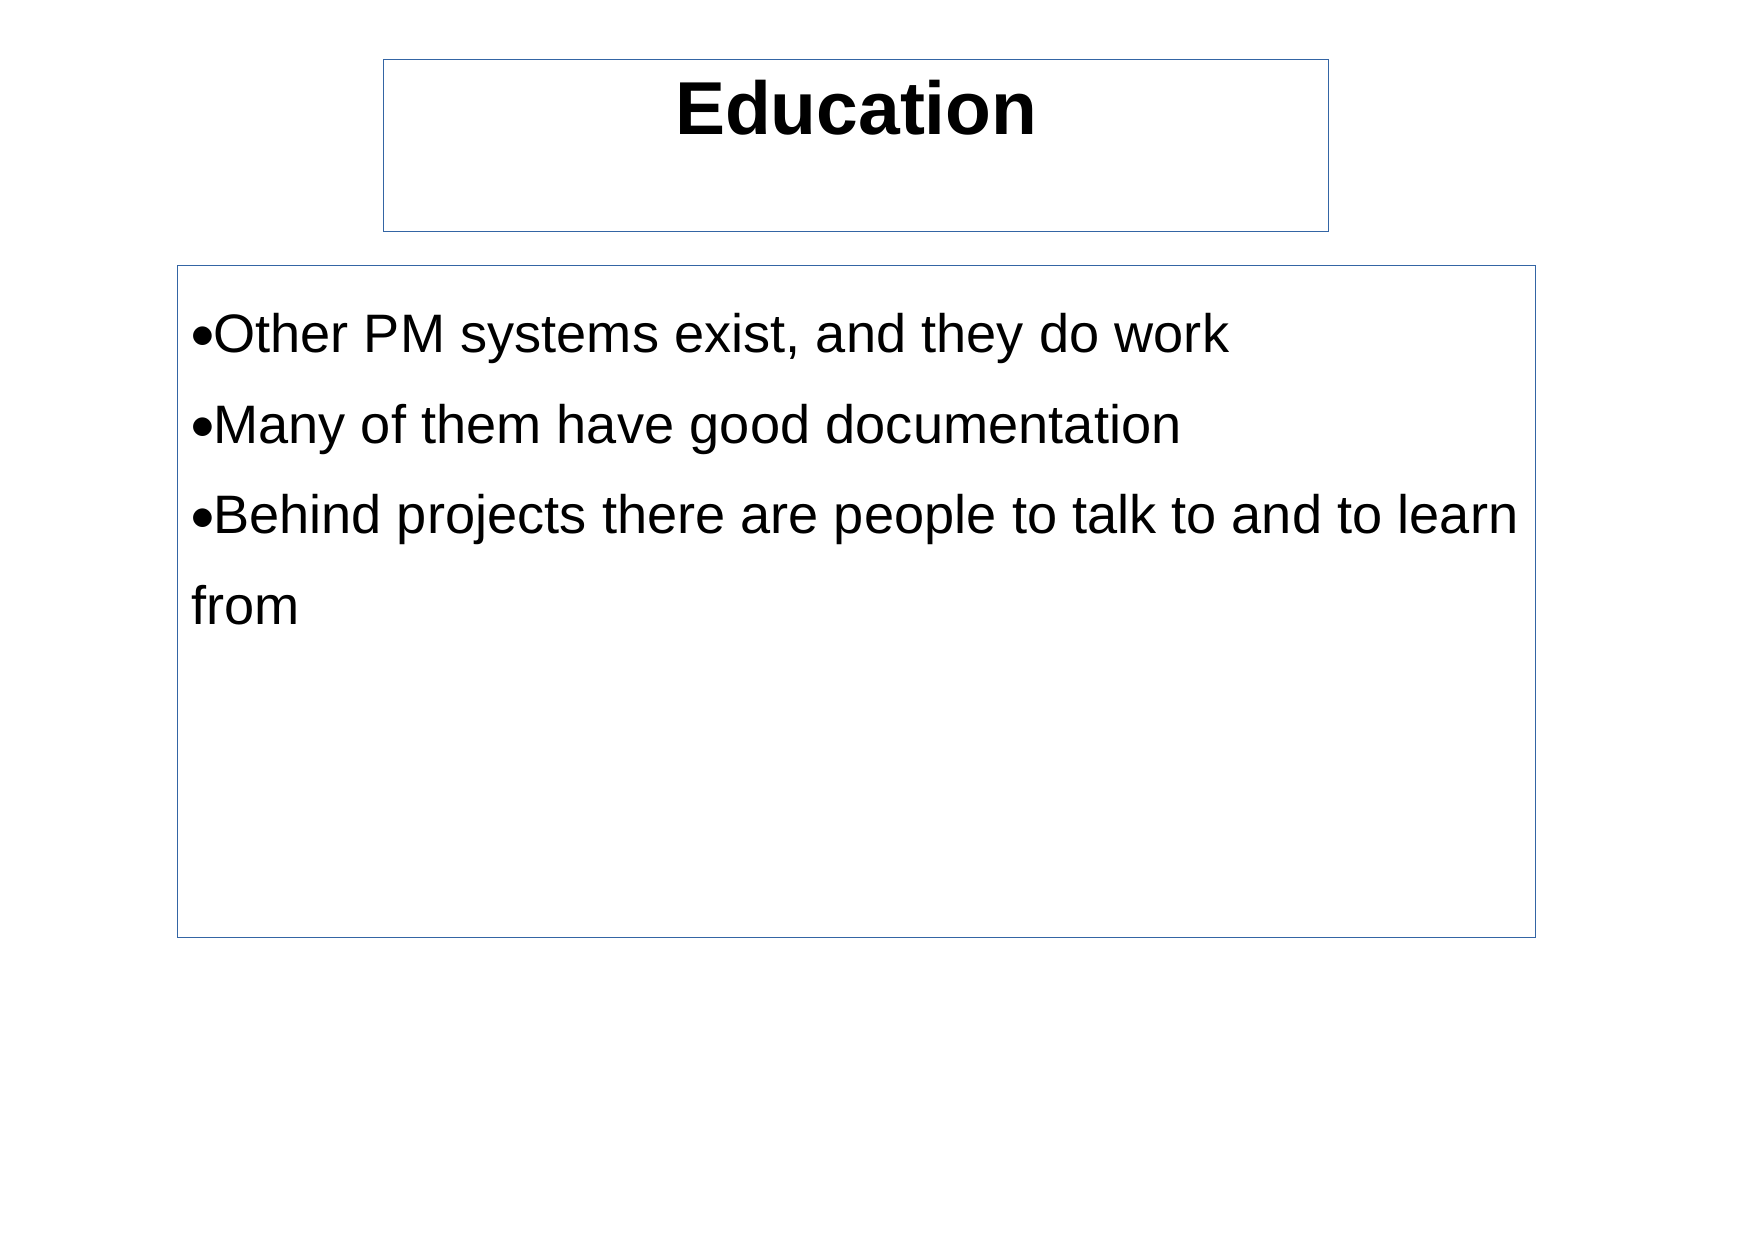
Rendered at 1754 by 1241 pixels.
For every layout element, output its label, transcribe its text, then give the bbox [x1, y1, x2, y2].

text_box Education [383, 59, 1329, 232]
text_box Other PM systems exist, and they do work Many of them have good documentation Behind projects there are people to talk to and to learn from [177, 265, 1536, 938]
